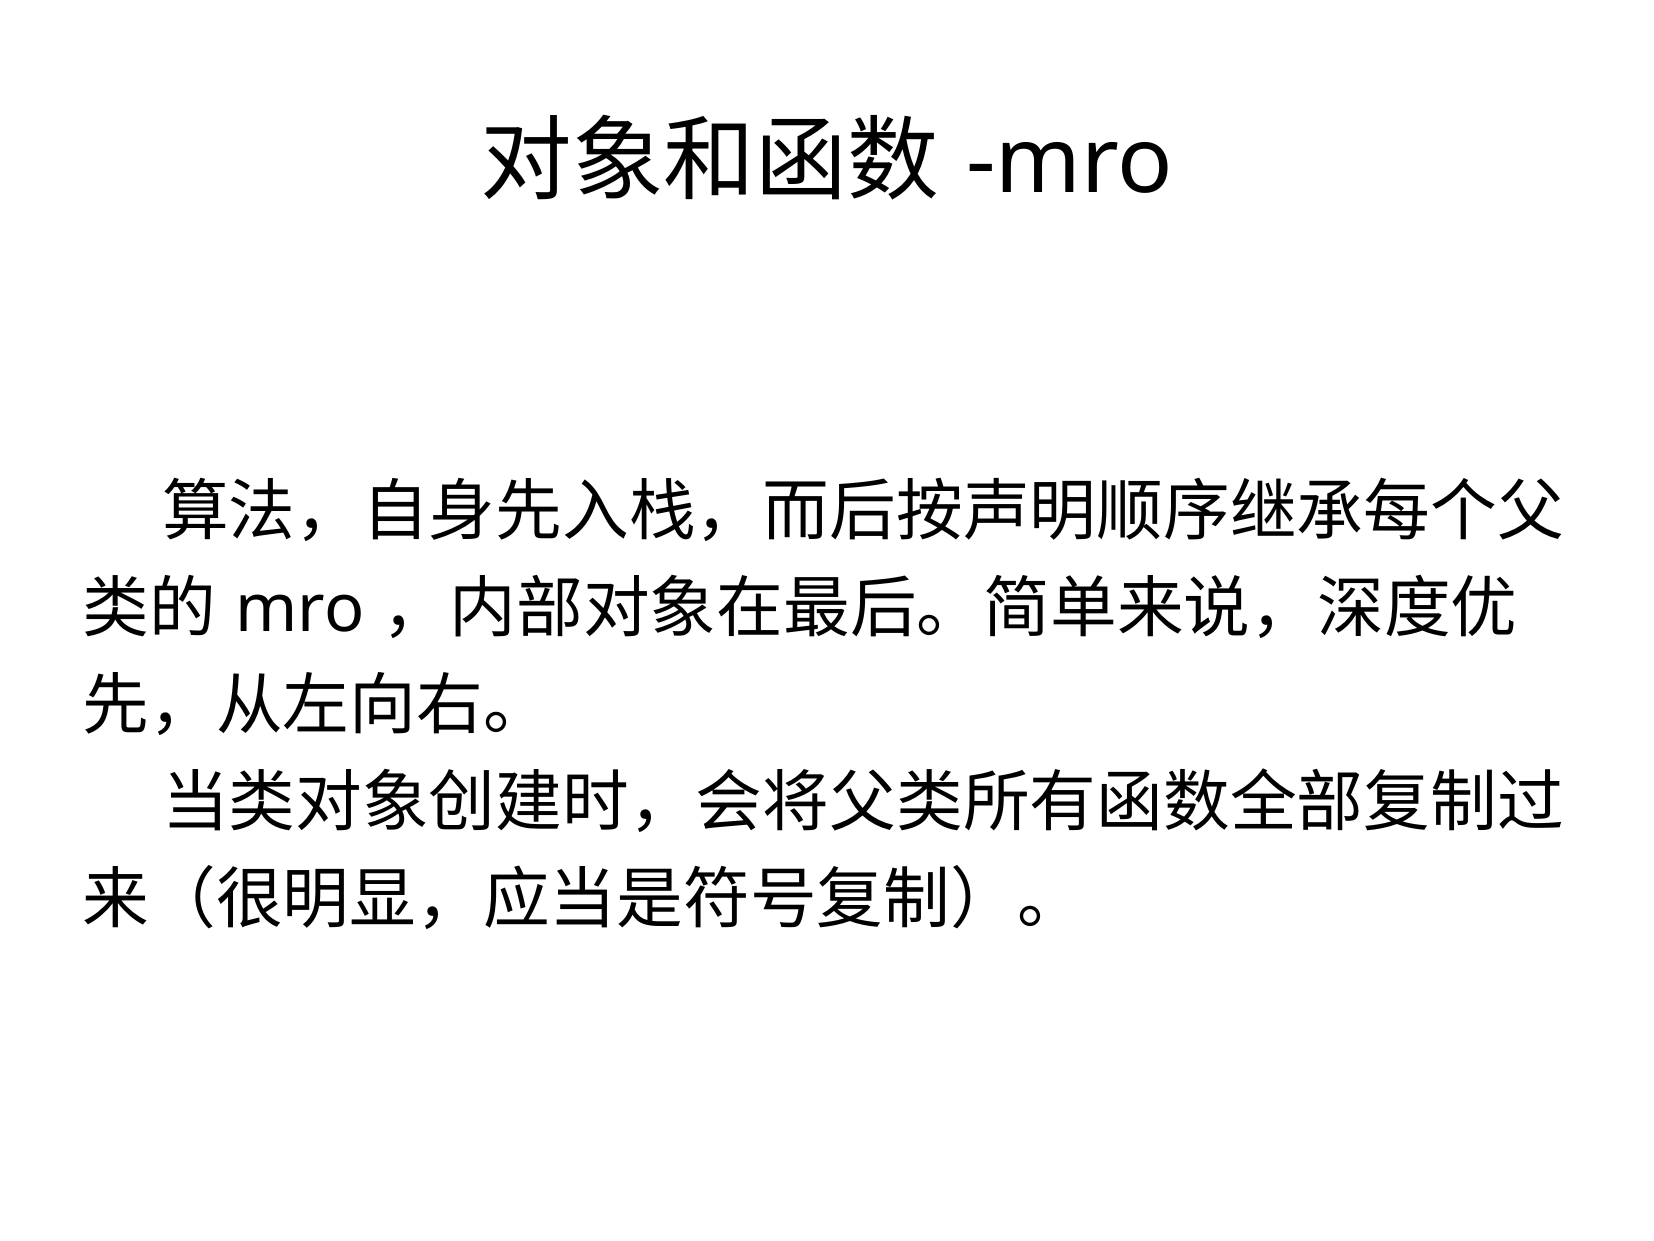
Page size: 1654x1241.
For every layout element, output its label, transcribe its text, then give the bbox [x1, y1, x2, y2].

subtitle 算法，自身先入栈，而后按声明顺序继承每个父类的mro，内部对象在最后。简单来说，深度优先，从左向右。 当类对象创建时，会将父类所有函数全部复制过来（很明显，应当是符号复制）。 [82, 297, 1571, 1102]
title 对象和函数-mro [82, 56, 1571, 250]
